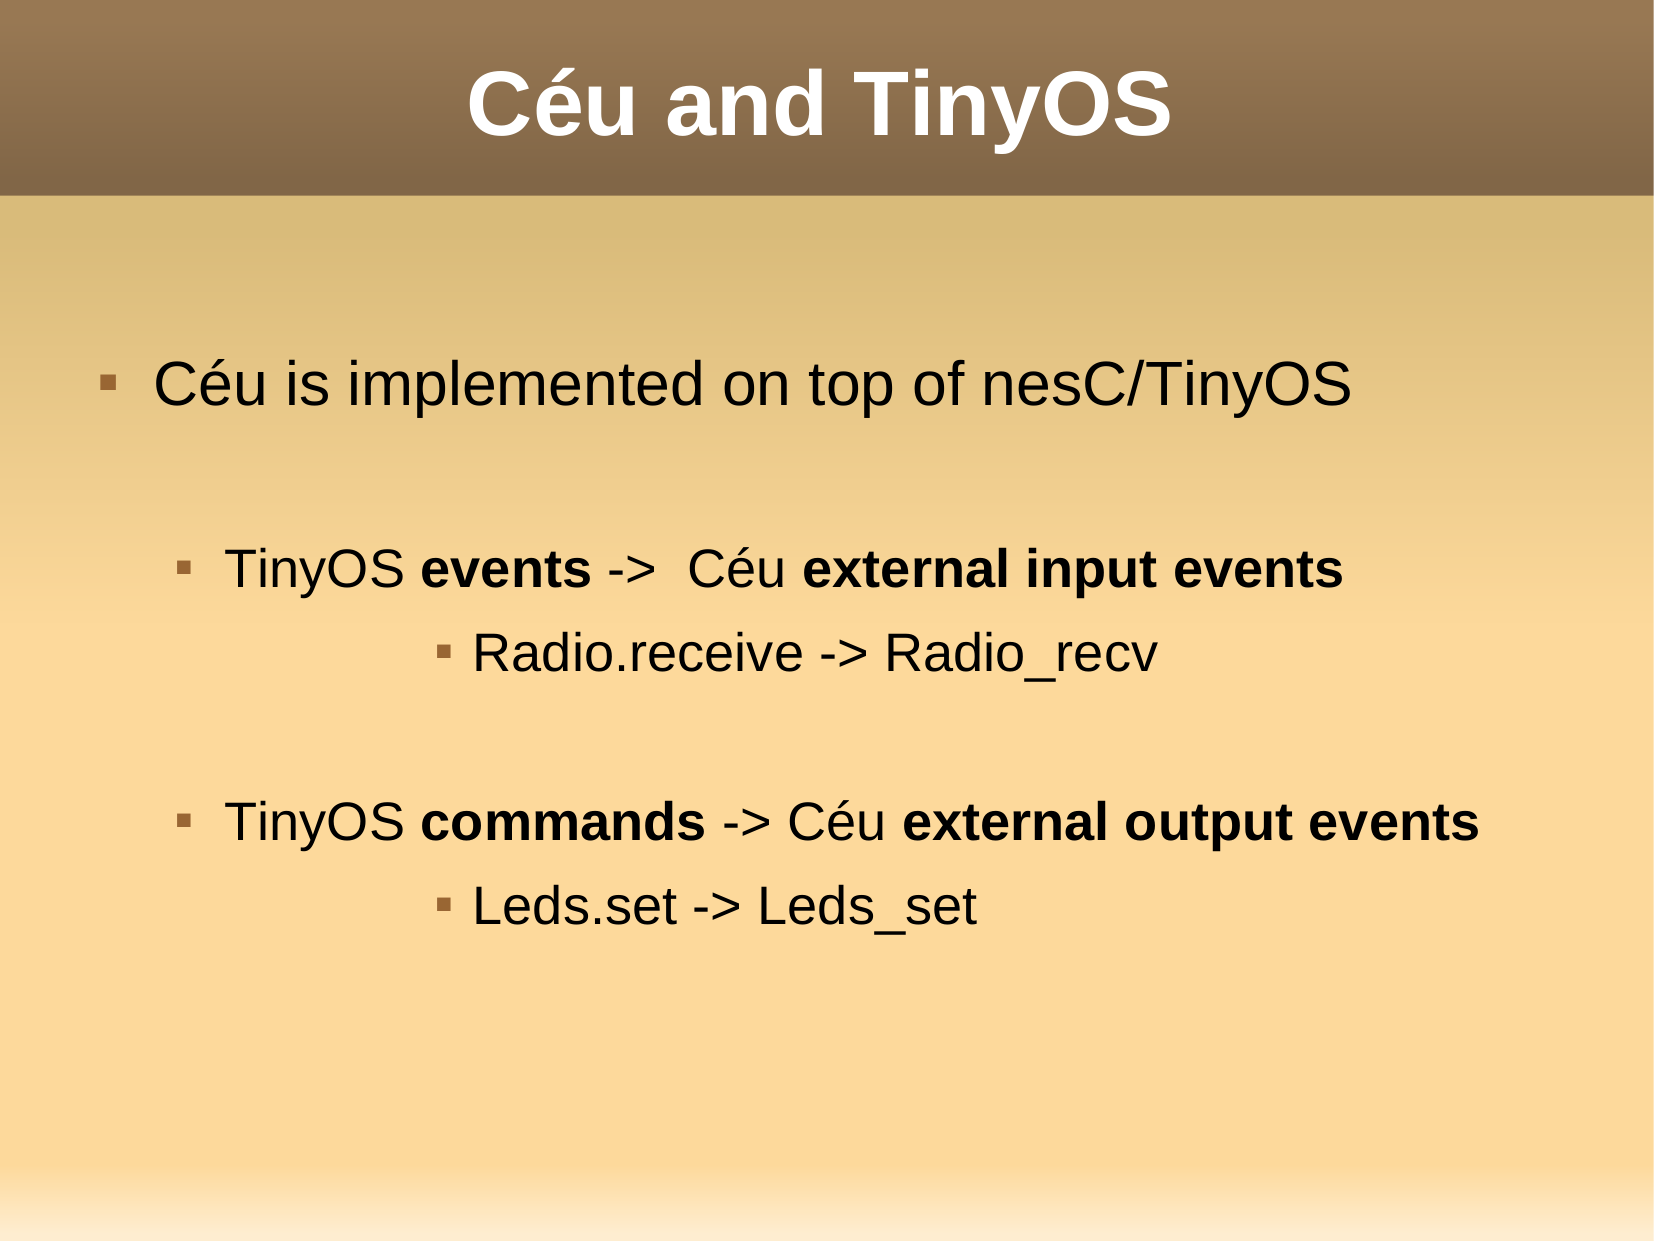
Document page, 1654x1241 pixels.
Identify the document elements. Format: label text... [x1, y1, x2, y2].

picture [0, 0, 1654, 1241]
list Céu is implemented on top of nesC/TinyOS TinyOS events -> Céu external input events Radio.receive -> Radio_recv TinyOS commands -> Céu external output events Leds.set -> Leds_set [82, 349, 1571, 1015]
title Céu and TinyOS [76, 0, 1565, 208]
